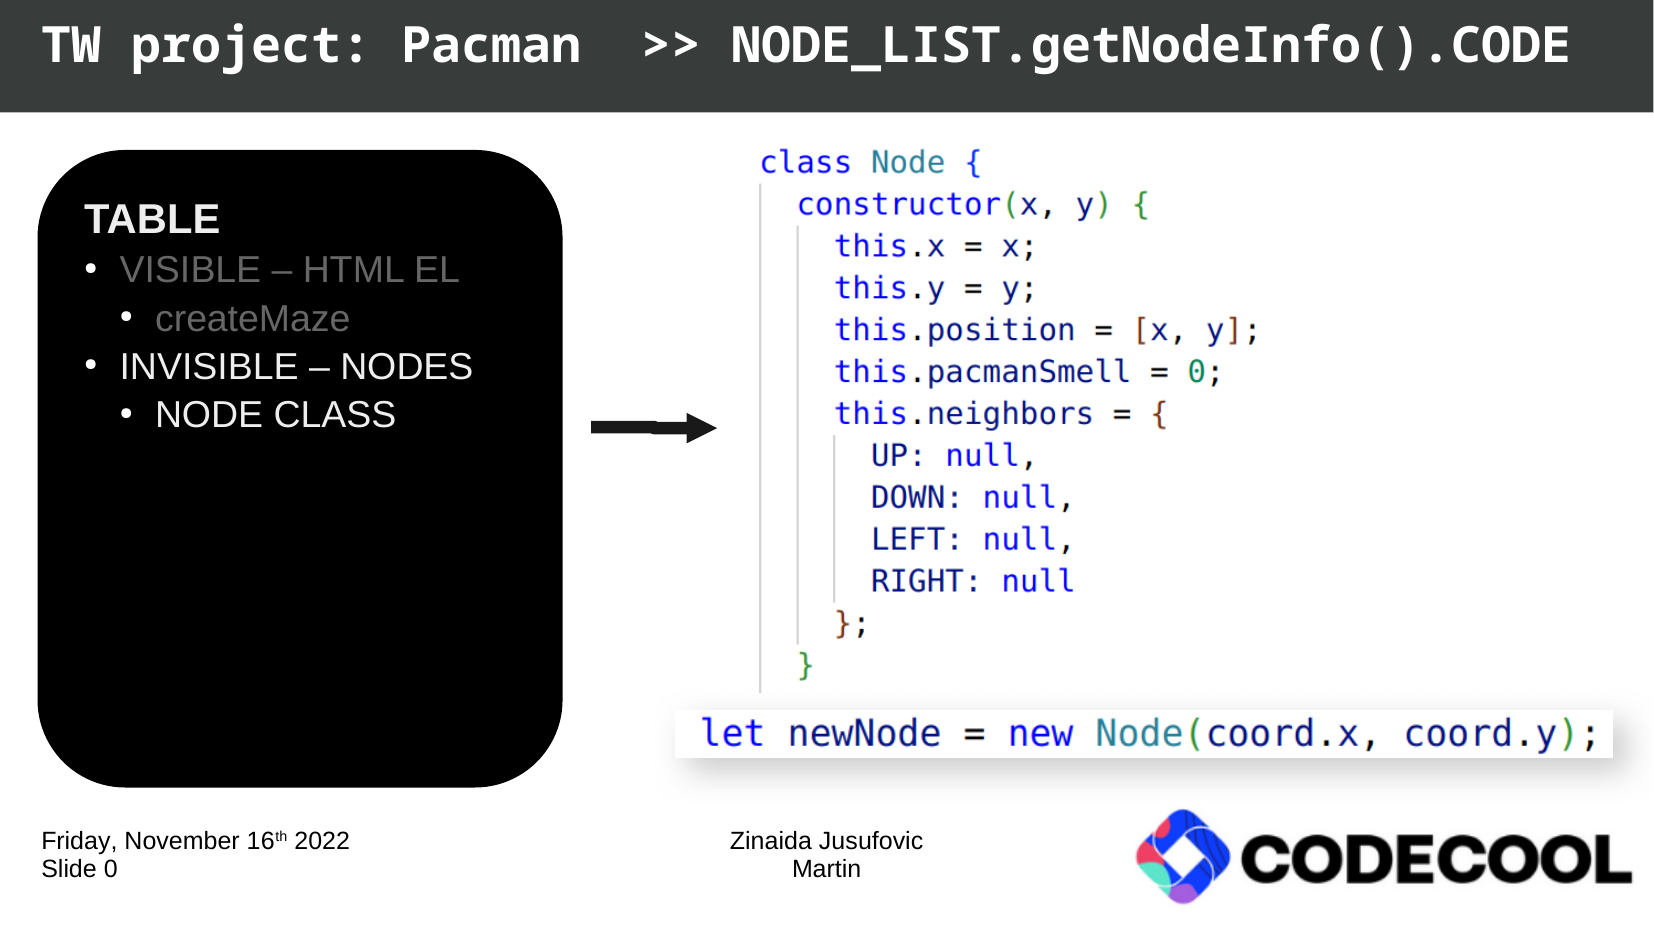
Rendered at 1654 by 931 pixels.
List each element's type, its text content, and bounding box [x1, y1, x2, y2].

text_box Zinaida Jusufovic Martin [658, 820, 996, 889]
text_box Friday, November 16th 2022 Slide 0 [41, 820, 449, 889]
text_box TABLE VISIBLE – HTML EL createMaze INVISIBLE – NODES NODE CLASS [37, 149, 563, 788]
picture [675, 710, 1613, 758]
picture [737, 133, 1276, 694]
text_box [0, 0, 1654, 113]
title TW project: Pacman >> NODE_LIST.getNodeInfo().CODE [41, 21, 1602, 134]
picture [1134, 787, 1654, 931]
